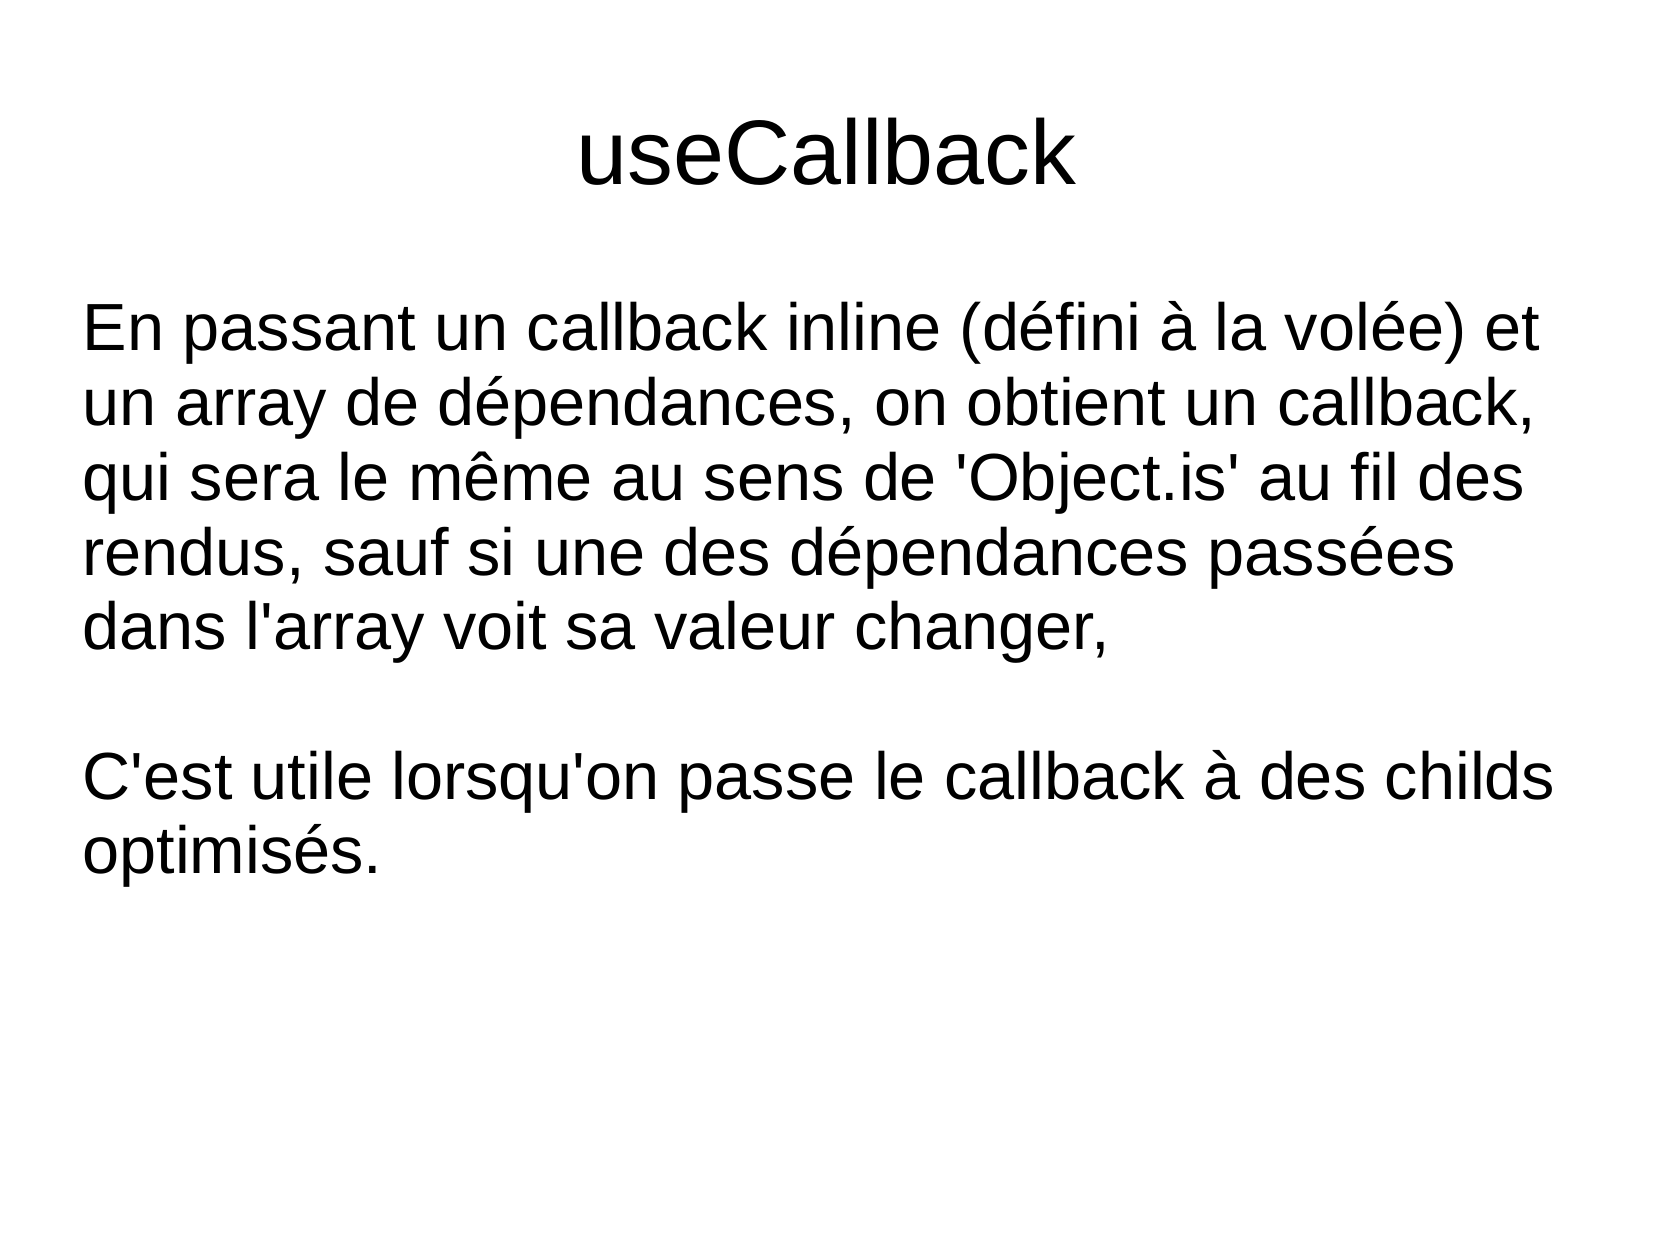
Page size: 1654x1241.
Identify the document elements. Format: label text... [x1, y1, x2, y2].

title useCallback [82, 49, 1571, 257]
subtitle En passant un callback inline (défini à la volée) et un array de dépendances, on obtient un callback, qui sera le même au sens de 'Object.is' au fil des rendus, sauf si une des dépendances passées dans l'array voit sa valeur changer, C'est utile lorsqu'on passe le callback à des childs optimisés. [82, 290, 1571, 1109]
